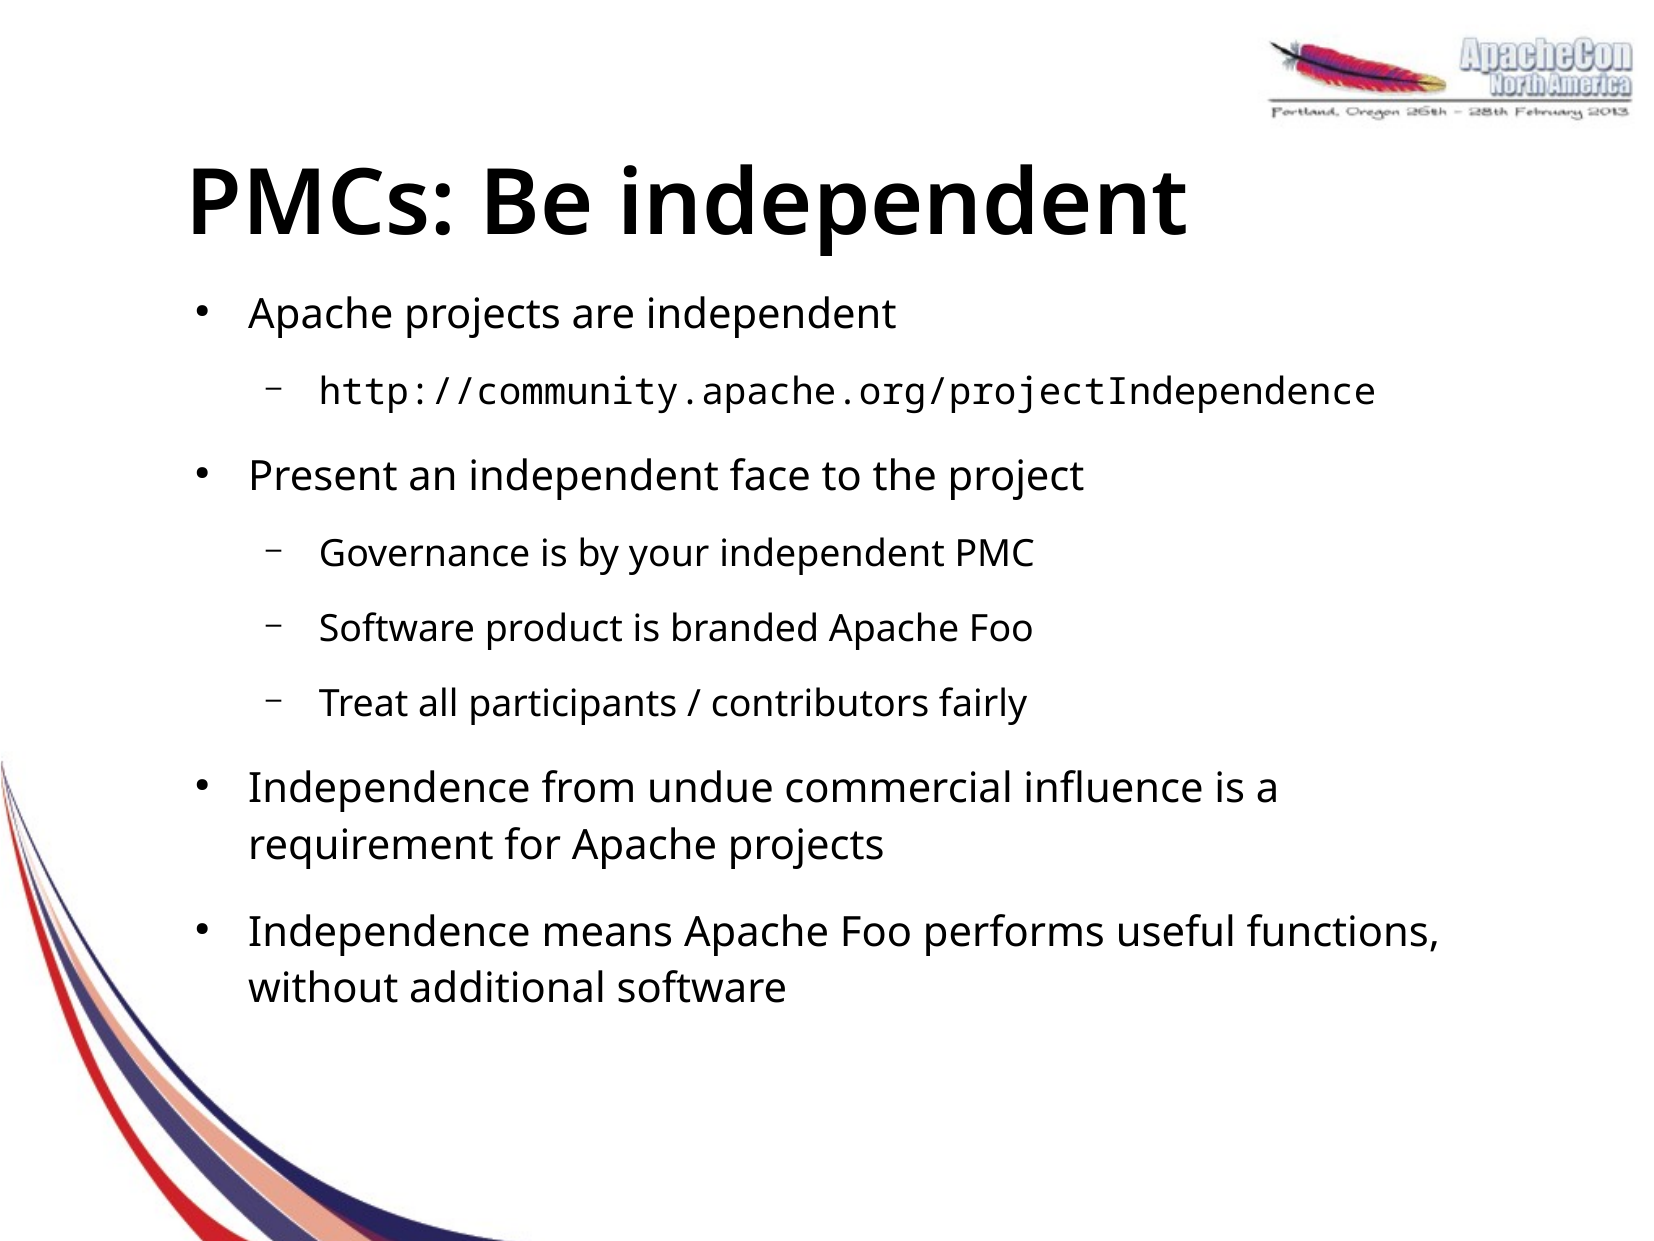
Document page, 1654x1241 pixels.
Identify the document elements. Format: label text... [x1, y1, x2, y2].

list Apache projects are independent http://community.apache.org/projectIndependence Present an independent face to the project Governance is by your independent PMC Software product is branded Apache Foo Treat all participants / contributors fairly Independence from undue commercial influence is a requirement for Apache projects Independence means Apache Foo performs useful functions, without additional software [177, 283, 1536, 1094]
picture [0, 0, 1654, 1241]
title PMCs: Be independent [177, 134, 1536, 262]
